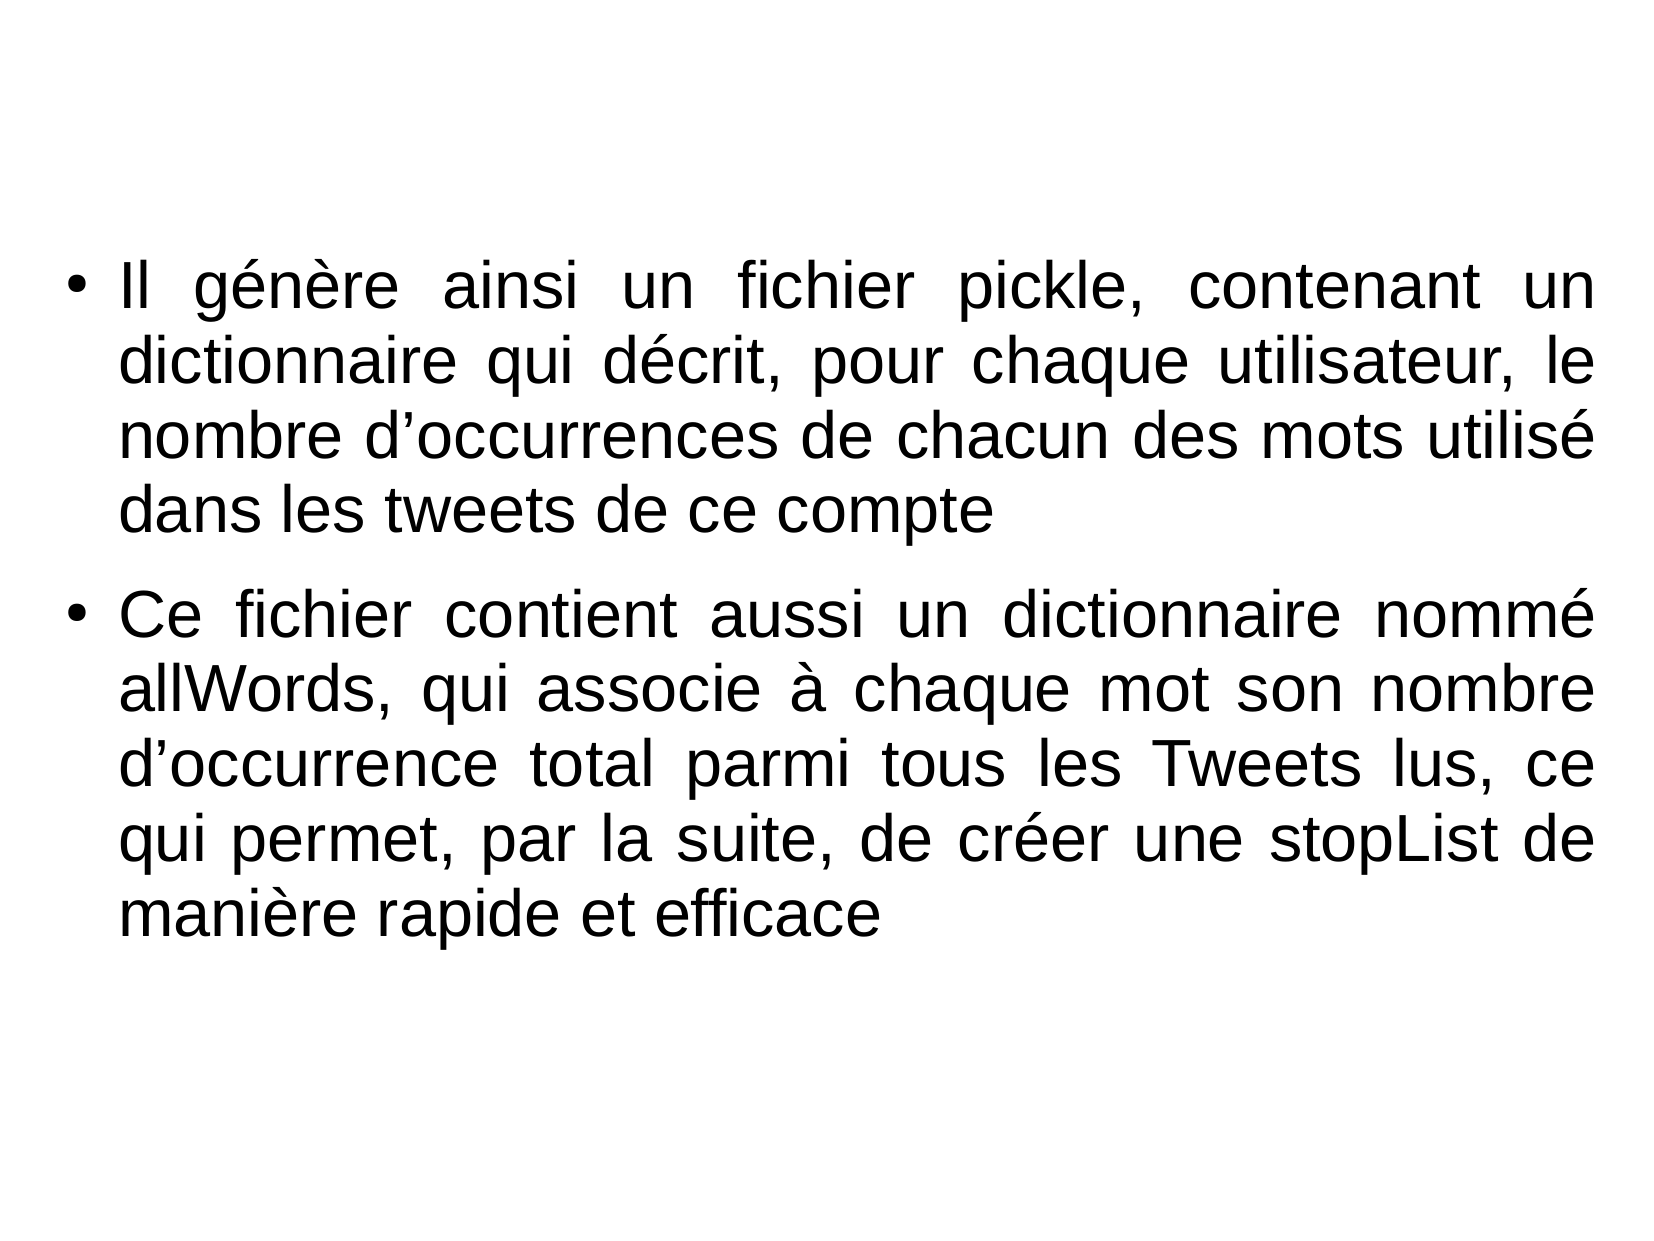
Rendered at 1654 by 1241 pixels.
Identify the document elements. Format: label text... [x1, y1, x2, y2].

text_box Il génère ainsi un fichier pickle, contenant un dictionnaire qui décrit, pour chaque utilisateur, le nombre d’occurrences de chacun des mots utilisé dans les tweets de ce compte Ce fichier contient aussi un dictionnaire nommé allWords, qui associe à chaque mot son nombre d’occurrence total parmi tous les Tweets lus, ce qui permet, par la suite, de créer une stopList de manière rapide et efficace [47, 248, 1598, 1182]
